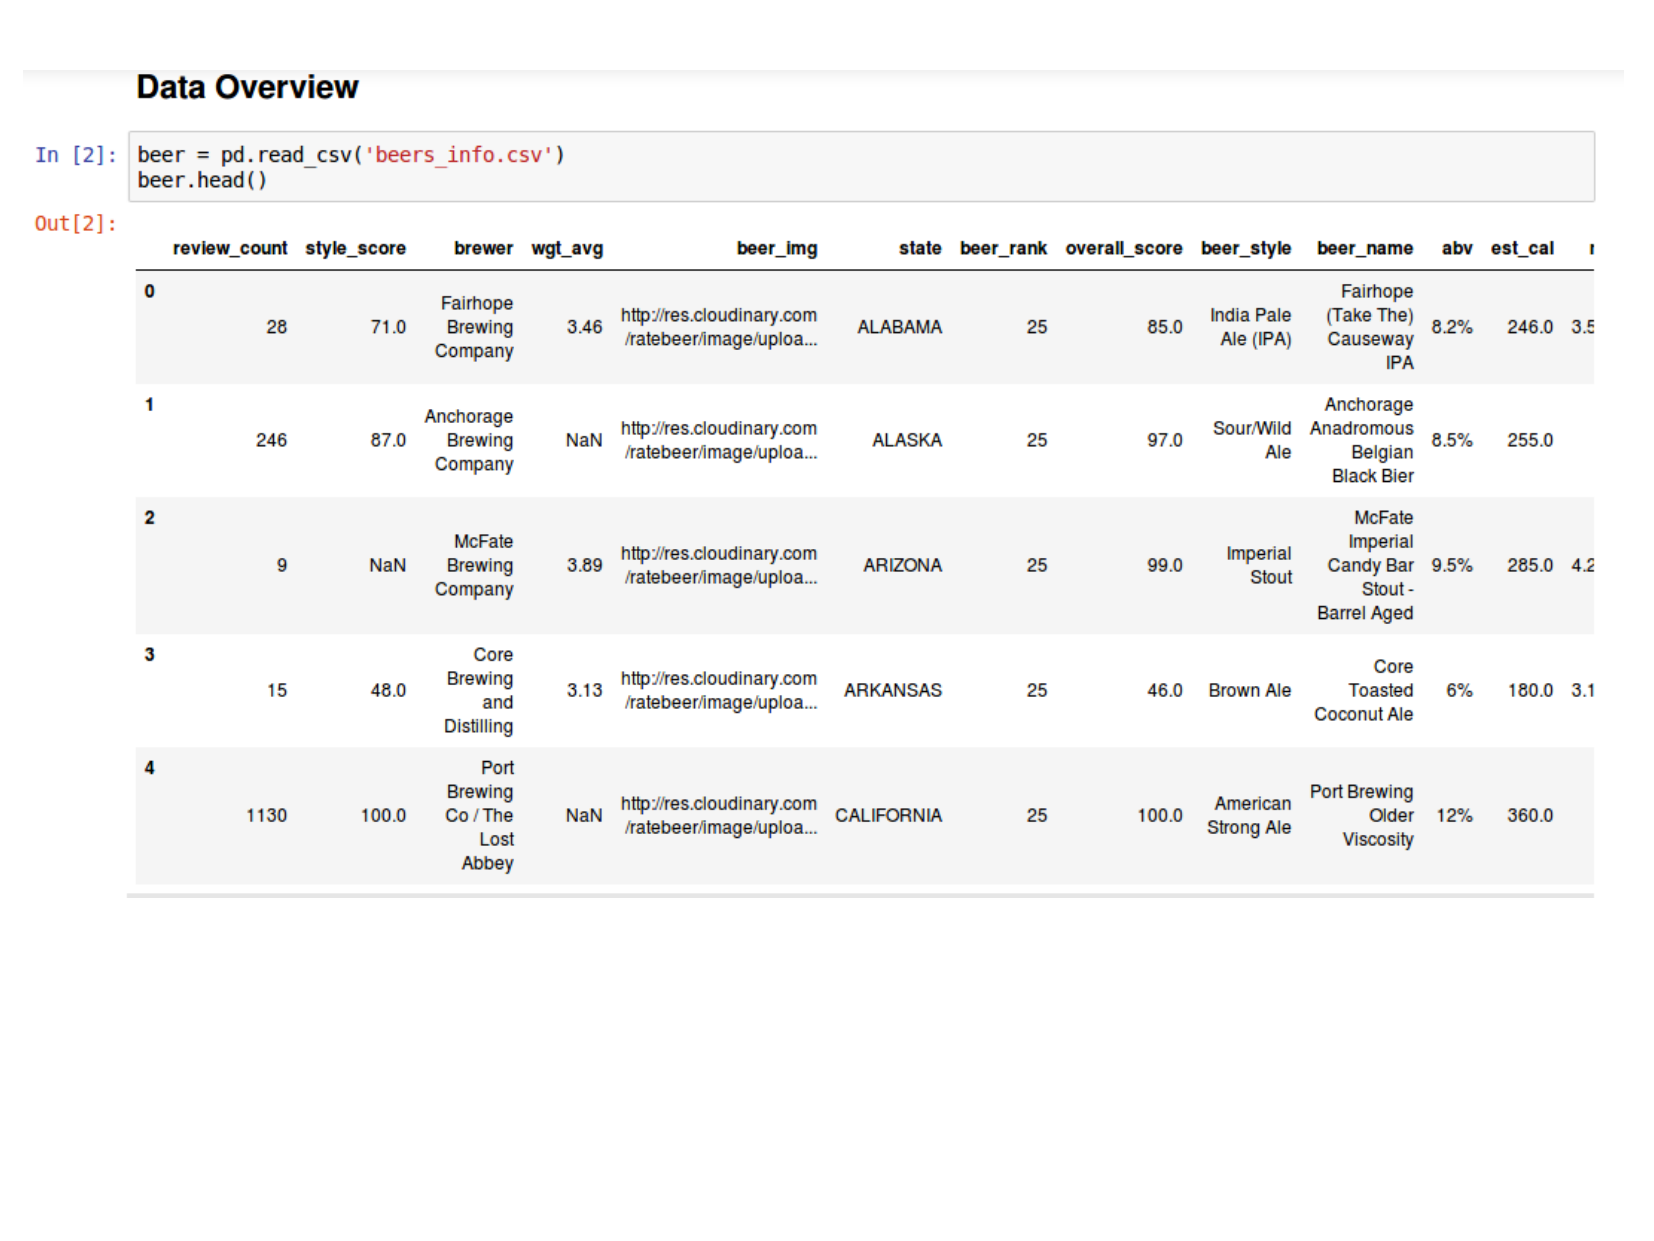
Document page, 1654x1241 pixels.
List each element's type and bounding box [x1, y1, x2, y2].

picture [23, 70, 1624, 898]
